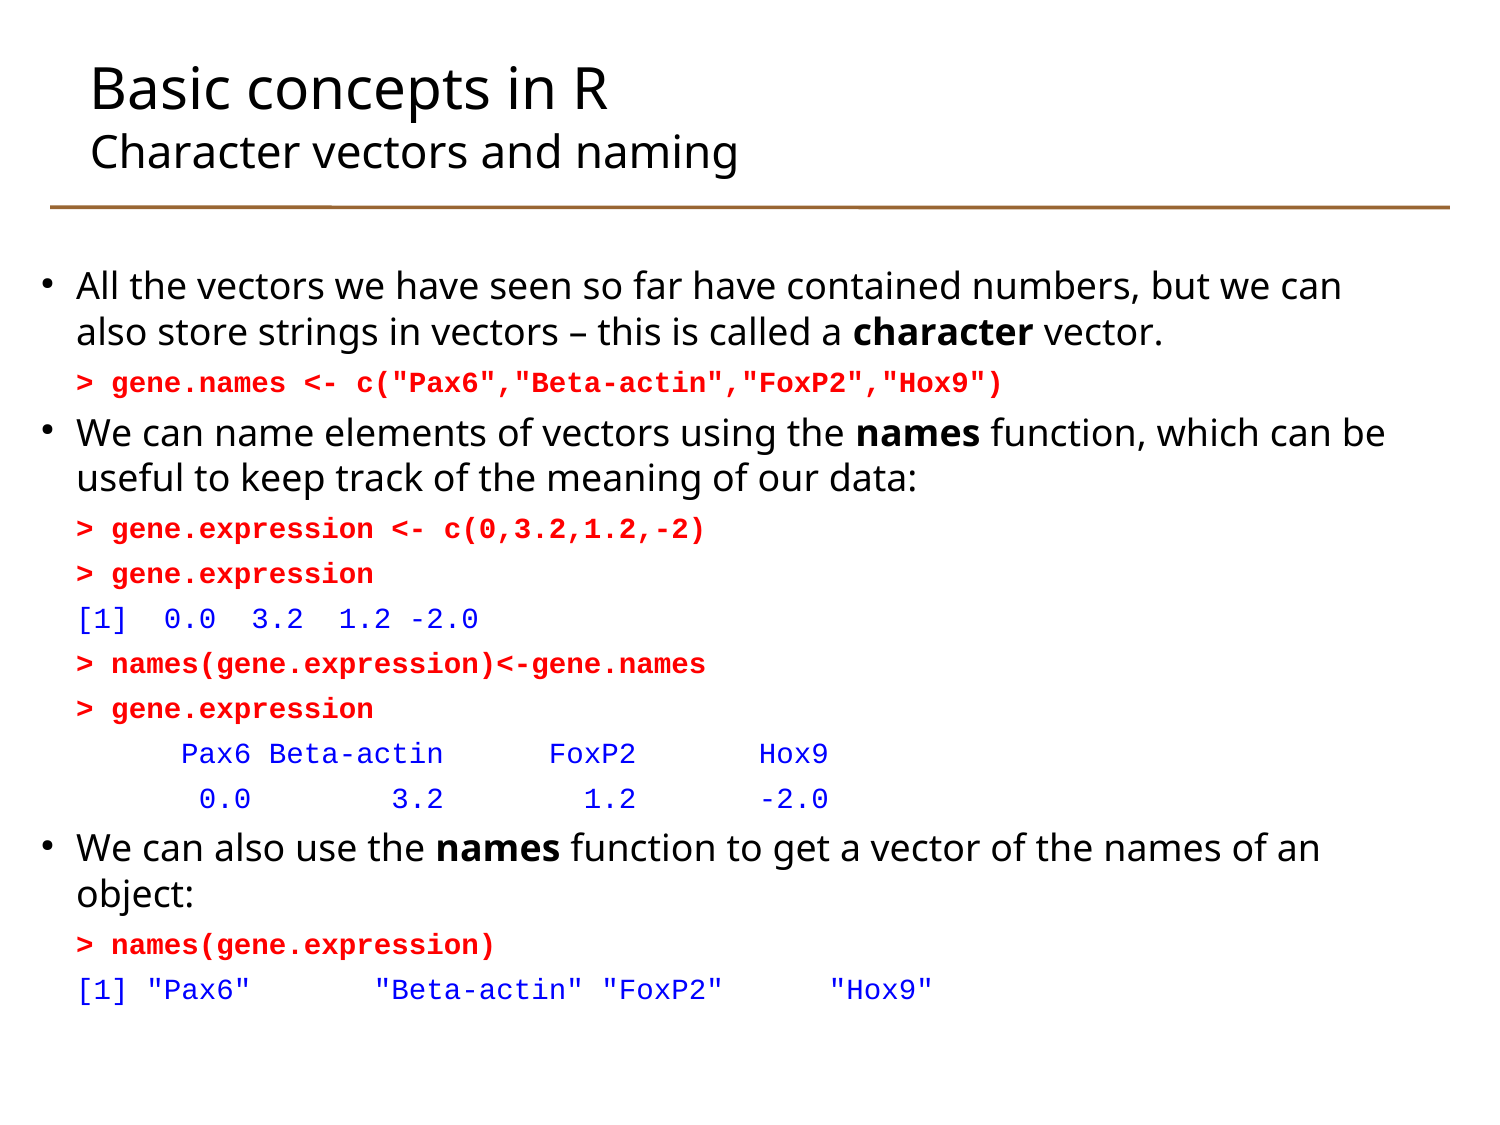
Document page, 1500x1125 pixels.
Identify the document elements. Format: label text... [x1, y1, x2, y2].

title Basic concepts in R Character vectors and naming [75, 41, 1422, 256]
list All the vectors we have seen so far have contained numbers, but we can also store strings in vectors – this is called a character vector. > gene.names <- c("Pax6","Beta-actin","FoxP2","Hox9") We can name elements of vectors using the names function, which can be useful to keep track of the meaning of our data: > gene.expression <- c(0,3.2,1.2,-2) > gene.expression [1] 0.0 3.2 1.2 -2.0 > names(gene.expression)<-gene.names > gene.expression Pax6 Beta-actin FoxP2 Hox9 0.0 3.2 1.2 -2.0 We can also use the names function to get a vector of the names of an object: > names(gene.expression) [1] "Pax6" "Beta-actin" "FoxP2" "Hox9" [40, 261, 1421, 1125]
